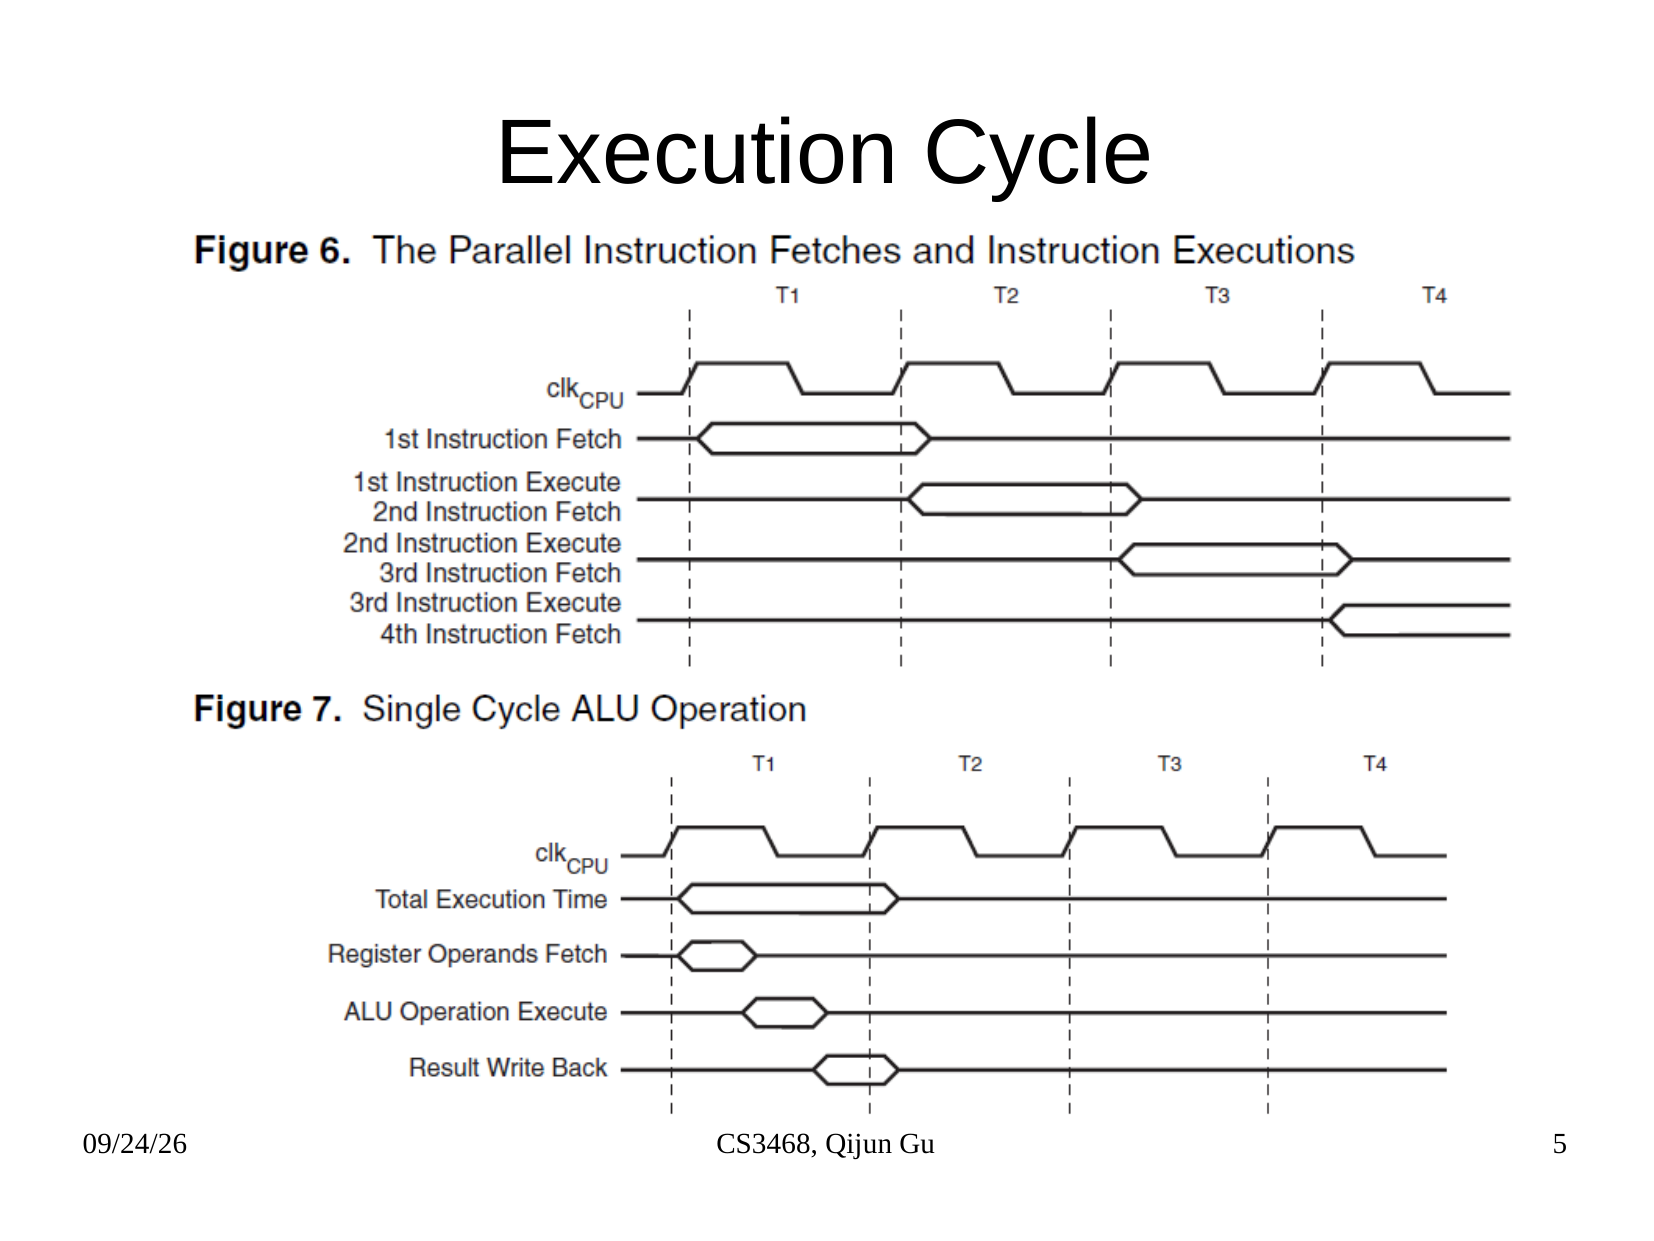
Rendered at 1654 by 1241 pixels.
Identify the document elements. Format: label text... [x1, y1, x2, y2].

title Execution Cycle [82, 49, 1568, 254]
picture [187, 224, 1520, 676]
picture [187, 684, 1458, 1126]
